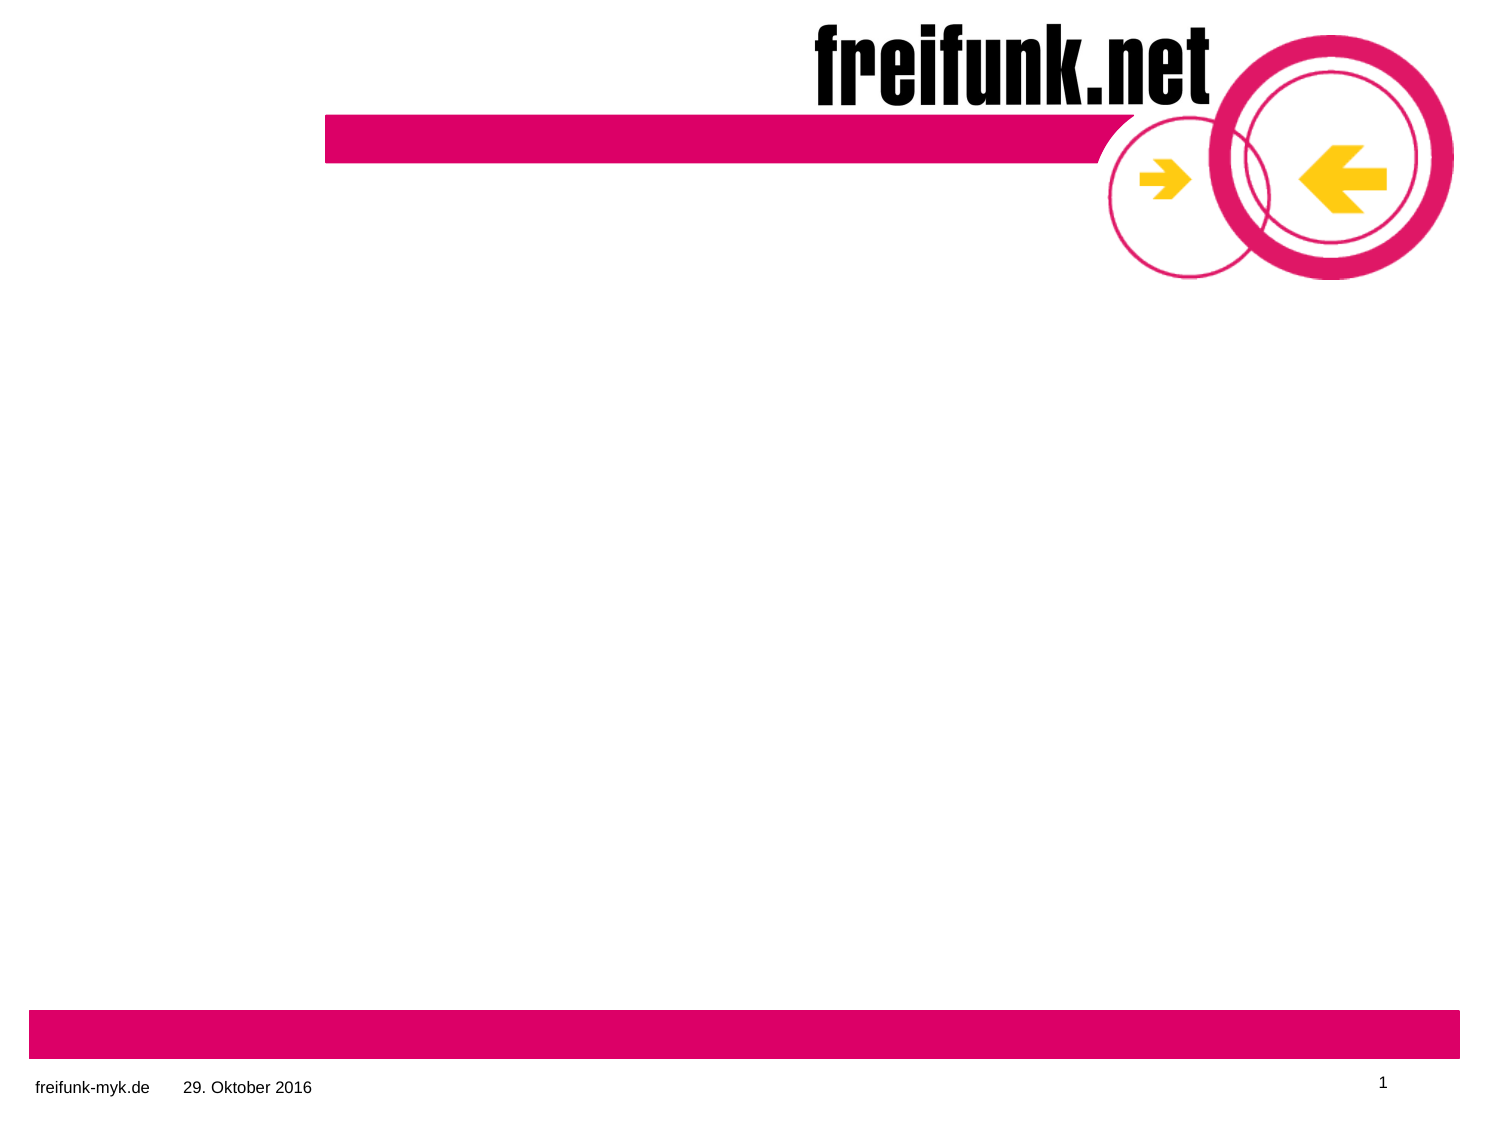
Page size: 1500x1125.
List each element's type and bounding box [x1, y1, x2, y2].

picture [816, 24, 1454, 280]
